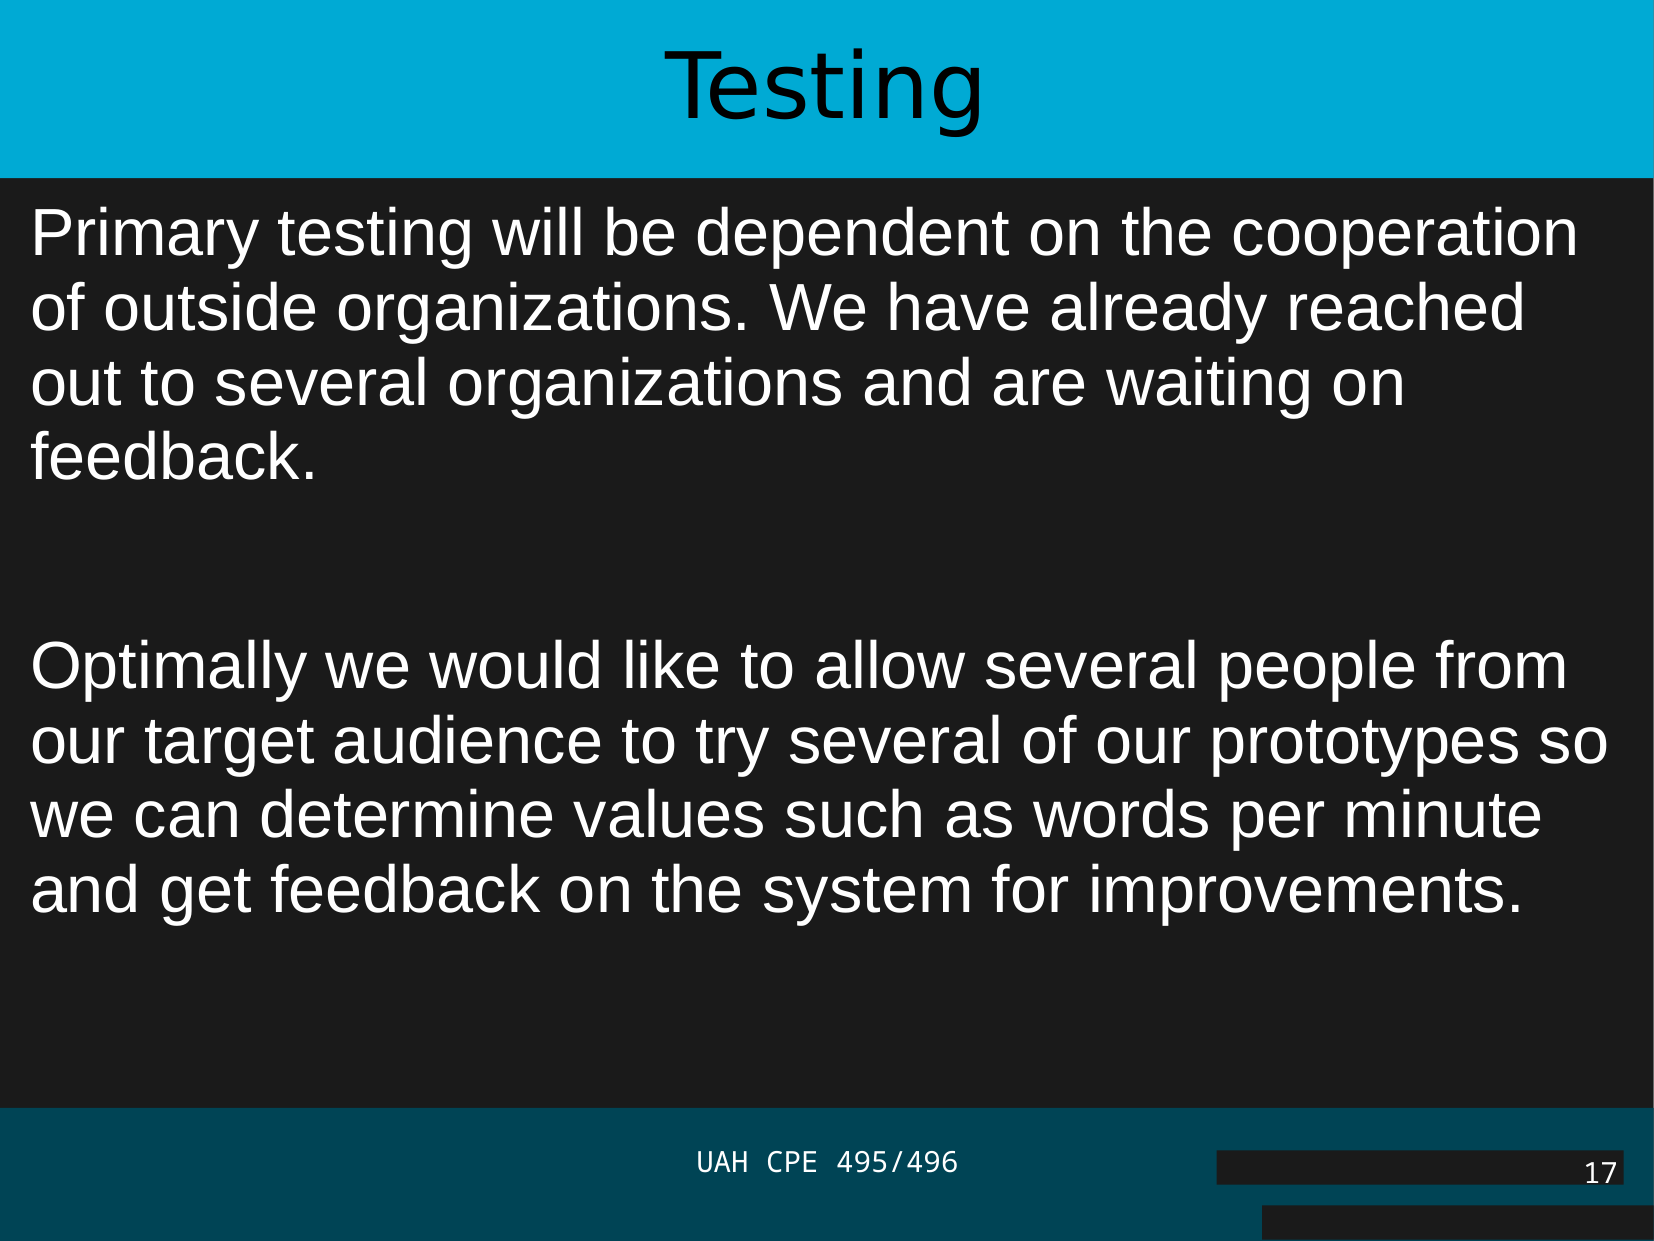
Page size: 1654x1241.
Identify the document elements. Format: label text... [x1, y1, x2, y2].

title Testing [82, 8, 1571, 166]
list Primary testing will be dependent on the cooperation of outside organizations. We have already reached out to several organizations and are waiting on feedback. Optimally we would like to allow several people from our target audience to try several of our prototypes so we can determine values such as words per minute and get feedback on the system for improvements. [30, 195, 1636, 1096]
